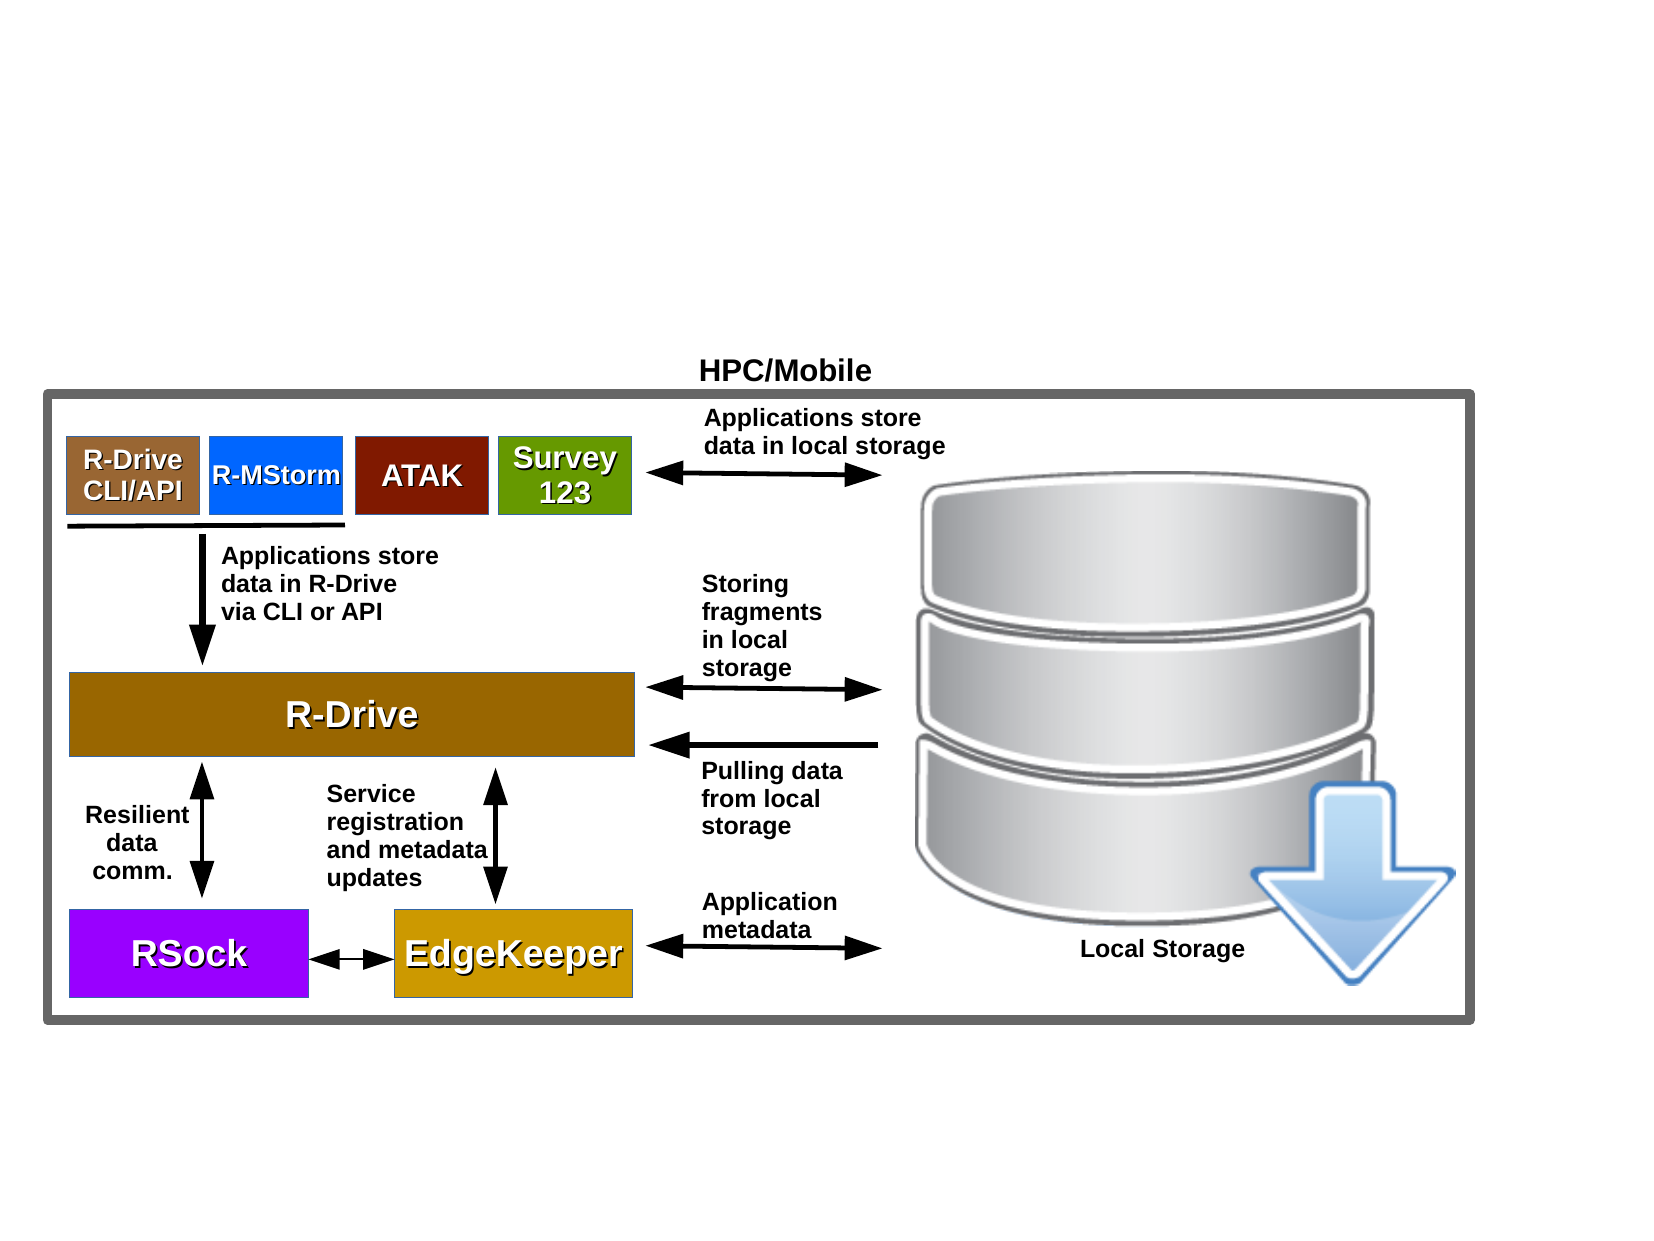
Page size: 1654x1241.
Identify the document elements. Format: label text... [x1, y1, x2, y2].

text_box R-MStorm [209, 436, 343, 515]
text_box R-Drive [69, 672, 635, 757]
text_box R-Drive CLI/API [66, 436, 200, 515]
text_box Pulling data from local storage [686, 748, 897, 857]
text_box EdgeKeeper [394, 909, 633, 998]
text_box Local Storage [1065, 927, 1332, 989]
text_box [47, 394, 1471, 1021]
text_box RSock [69, 909, 309, 998]
text_box Resilient data comm. [70, 793, 293, 895]
text_box Application metadata [687, 880, 896, 960]
text_box HPC/Mobile [684, 346, 950, 408]
text_box Applications store data in R-Drive via CLI or API [206, 533, 511, 636]
picture [915, 471, 1456, 986]
text_box Applications store data in local storage [675, 396, 1014, 496]
text_box Service registration and metadata updates [311, 772, 535, 903]
text_box Survey 123 [498, 436, 632, 515]
text_box Storing fragments in local storage [687, 562, 896, 693]
text_box ATAK [355, 436, 489, 515]
